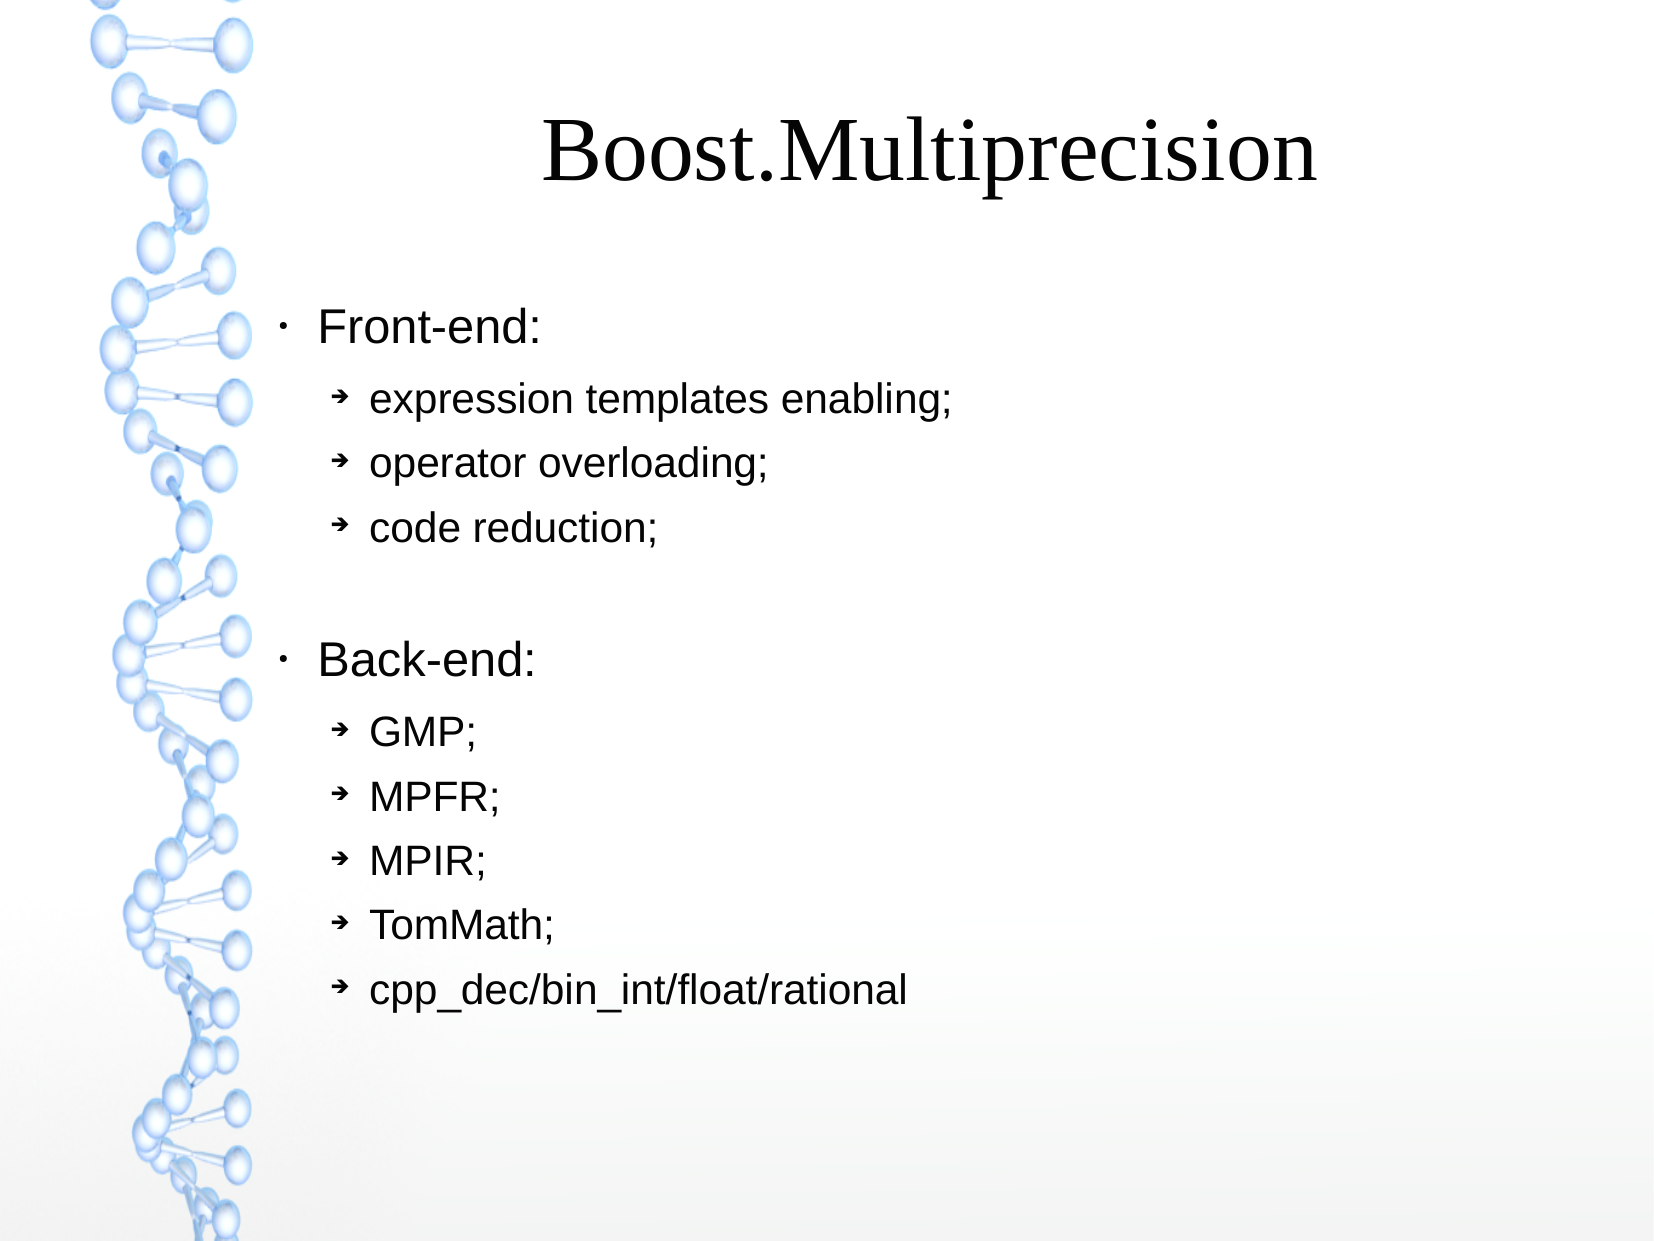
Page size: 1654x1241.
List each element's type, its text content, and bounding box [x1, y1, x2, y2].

title Boost.Multiprecision [265, 47, 1595, 252]
list Front-end: expression templates enabling; operator overloading; code reduction; Back-end: GMP; MPFR; MPIR; TomMath; cpp_dec/bin_int/float/rational [265, 299, 1595, 1019]
picture [0, 0, 1654, 1241]
